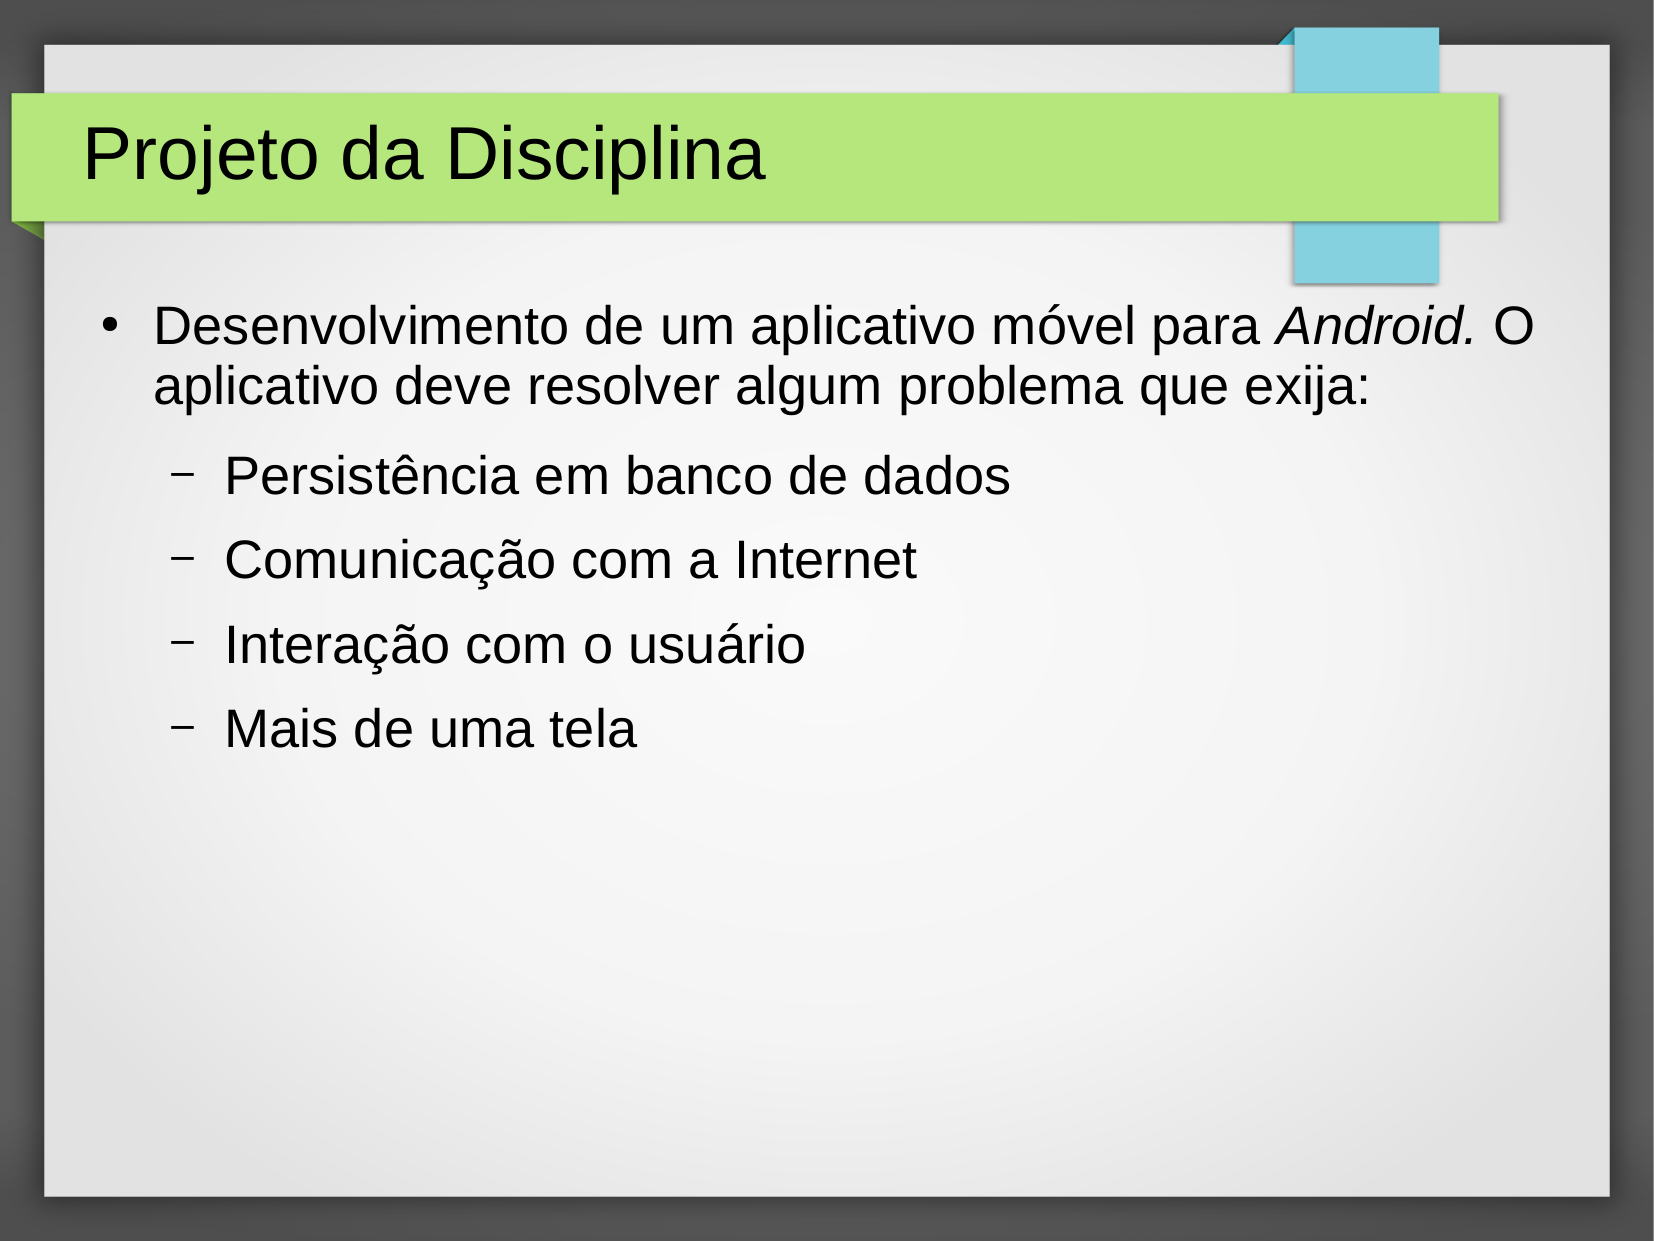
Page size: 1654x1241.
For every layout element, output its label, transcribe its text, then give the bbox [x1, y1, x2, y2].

picture [0, 0, 1654, 1241]
list Desenvolvimento de um aplicativo móvel para Android. O aplicativo deve resolver algum problema que exija: Persistência em banco de dados Comunicação com a Internet Interação com o usuário Mais de uma tela [82, 295, 1571, 1015]
title Projeto da Disciplina [82, 94, 1264, 213]
